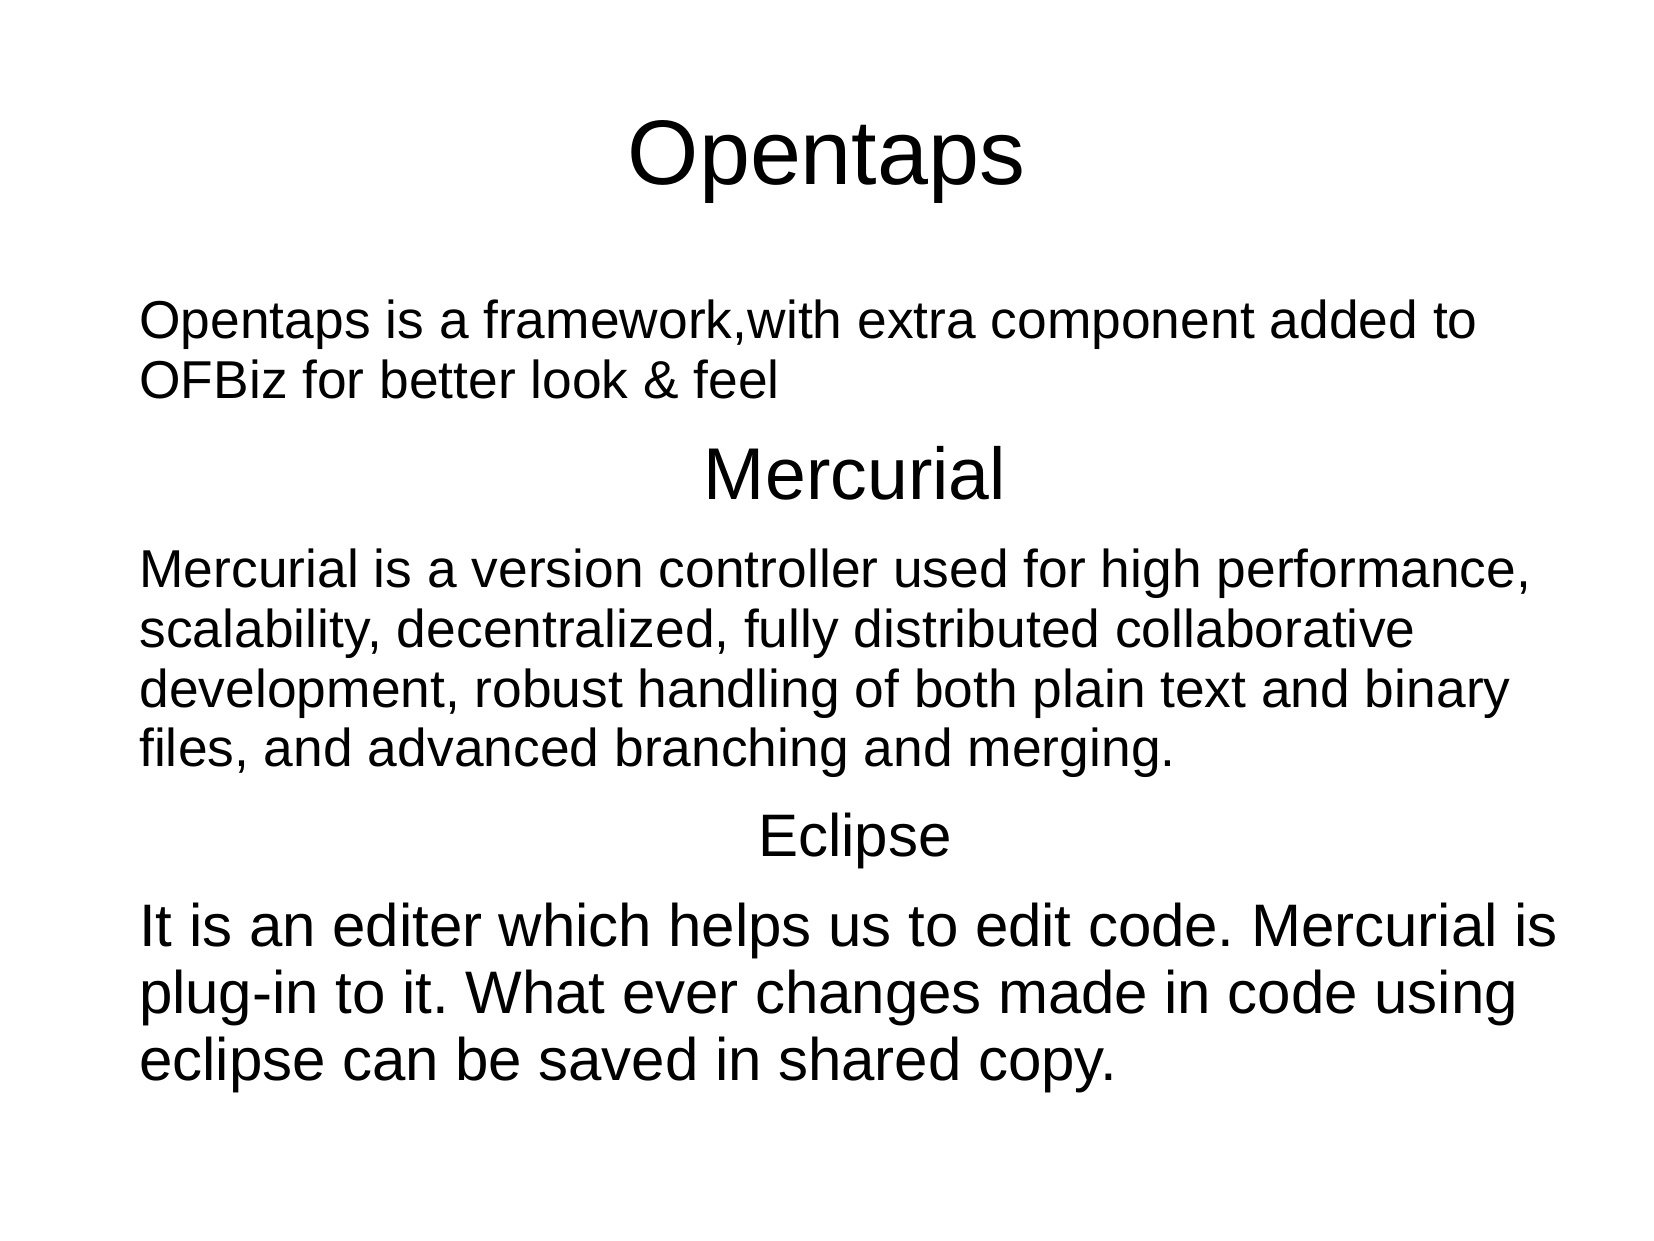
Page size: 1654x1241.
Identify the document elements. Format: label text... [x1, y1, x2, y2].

title Opentaps [82, 56, 1571, 250]
list Opentaps is a framework,with extra component added to OFBiz for better look & feel Mercurial Mercurial is a version controller used for high performance, scalability, decentralized, fully distributed collaborative development, robust handling of both plain text and binary files, and advanced branching and merging. Eclipse It is an editer which helps us to edit code. Mercurial is plug-in to it. What ever changes made in code using eclipse can be saved in shared copy. [82, 290, 1571, 1109]
